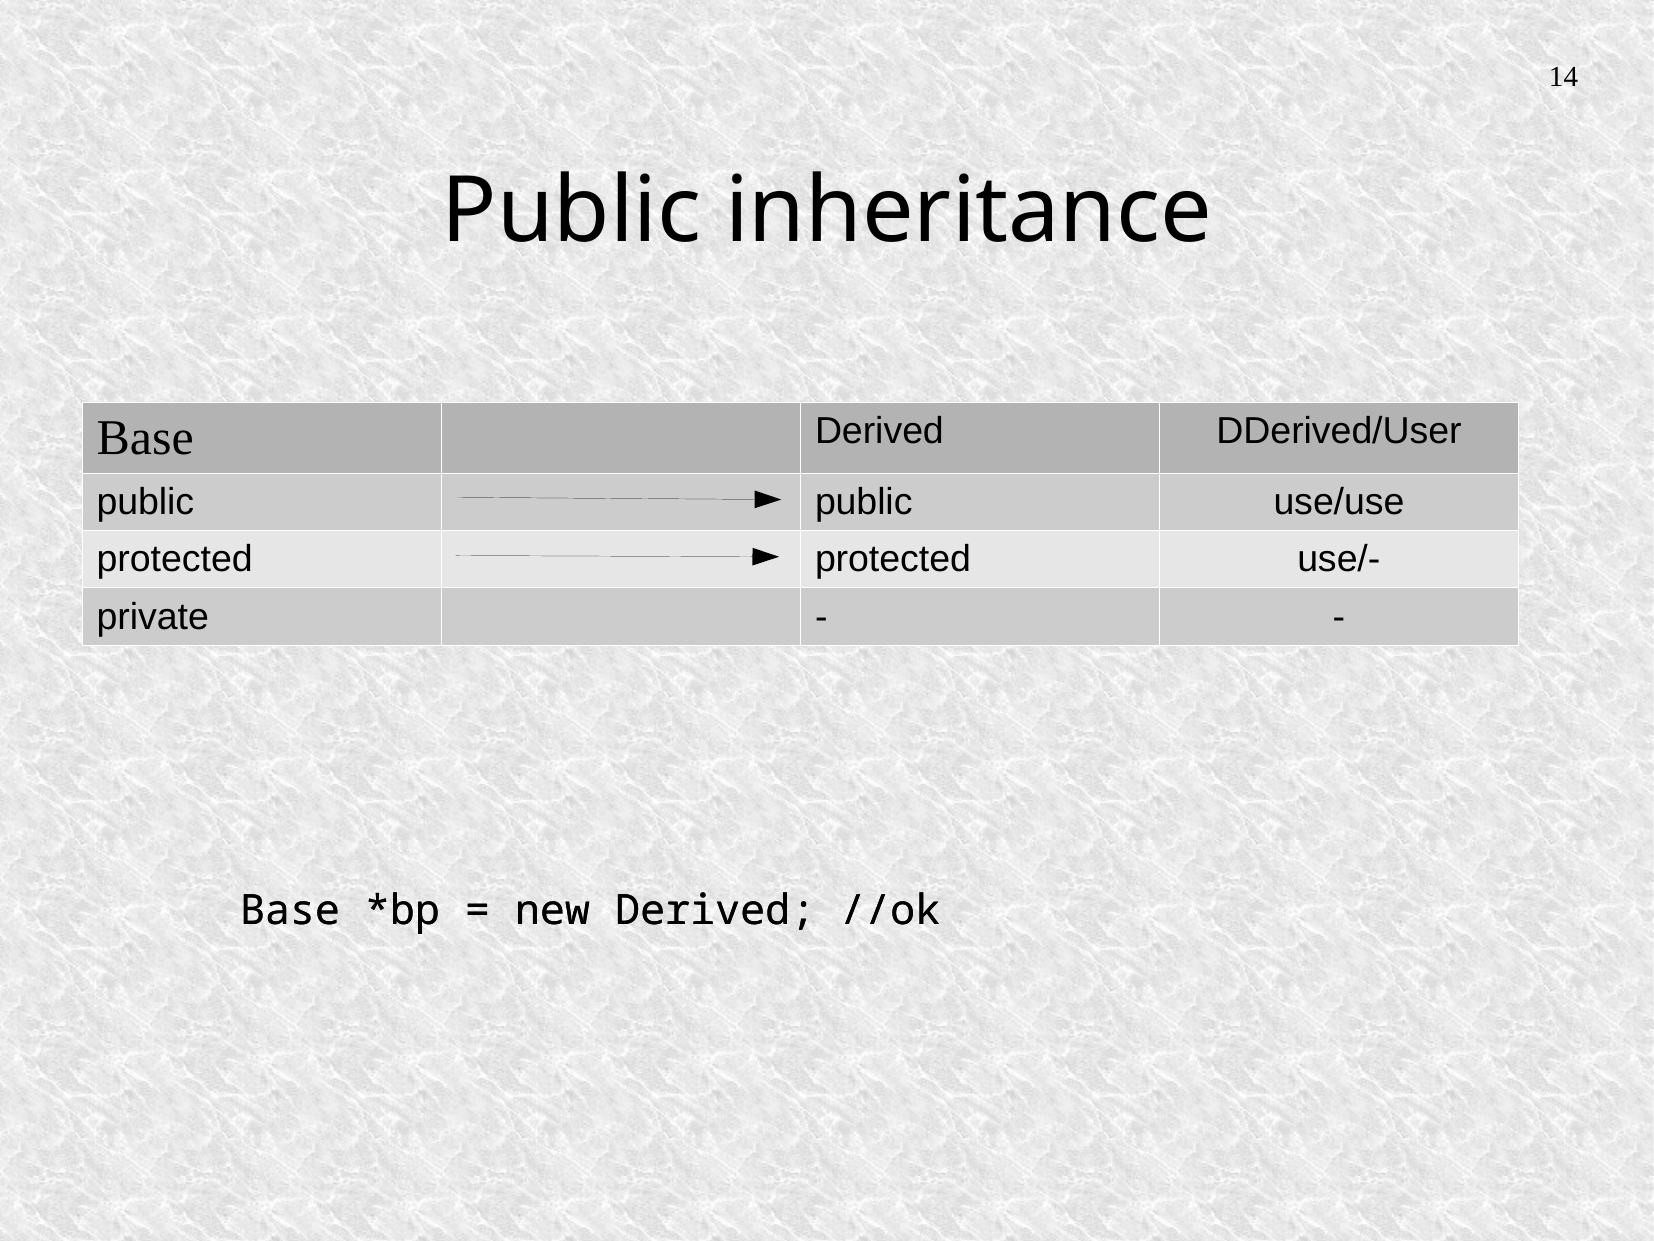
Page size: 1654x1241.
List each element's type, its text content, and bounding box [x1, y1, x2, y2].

table_cell [442, 531, 800, 587]
table_header [442, 403, 800, 473]
table_cell - [801, 588, 1159, 645]
list Base *bp = new Derived; //ok [239, 880, 1341, 1031]
table_cell [442, 474, 800, 530]
table_cell private [83, 588, 441, 645]
picture [0, 0, 1654, 1241]
table_cell protected [801, 531, 1159, 587]
table_header Base [83, 403, 441, 473]
table_cell public [801, 474, 1159, 530]
table_cell use/use [1160, 474, 1518, 530]
table_cell protected [83, 531, 441, 587]
table_header Derived [801, 403, 1159, 473]
title Public inheritance [121, 102, 1534, 310]
table_cell public [83, 474, 441, 530]
table_cell - [1160, 588, 1518, 645]
table_header DDerived/User [1160, 403, 1518, 473]
table_cell use/- [1160, 531, 1518, 587]
table_cell [442, 588, 800, 645]
